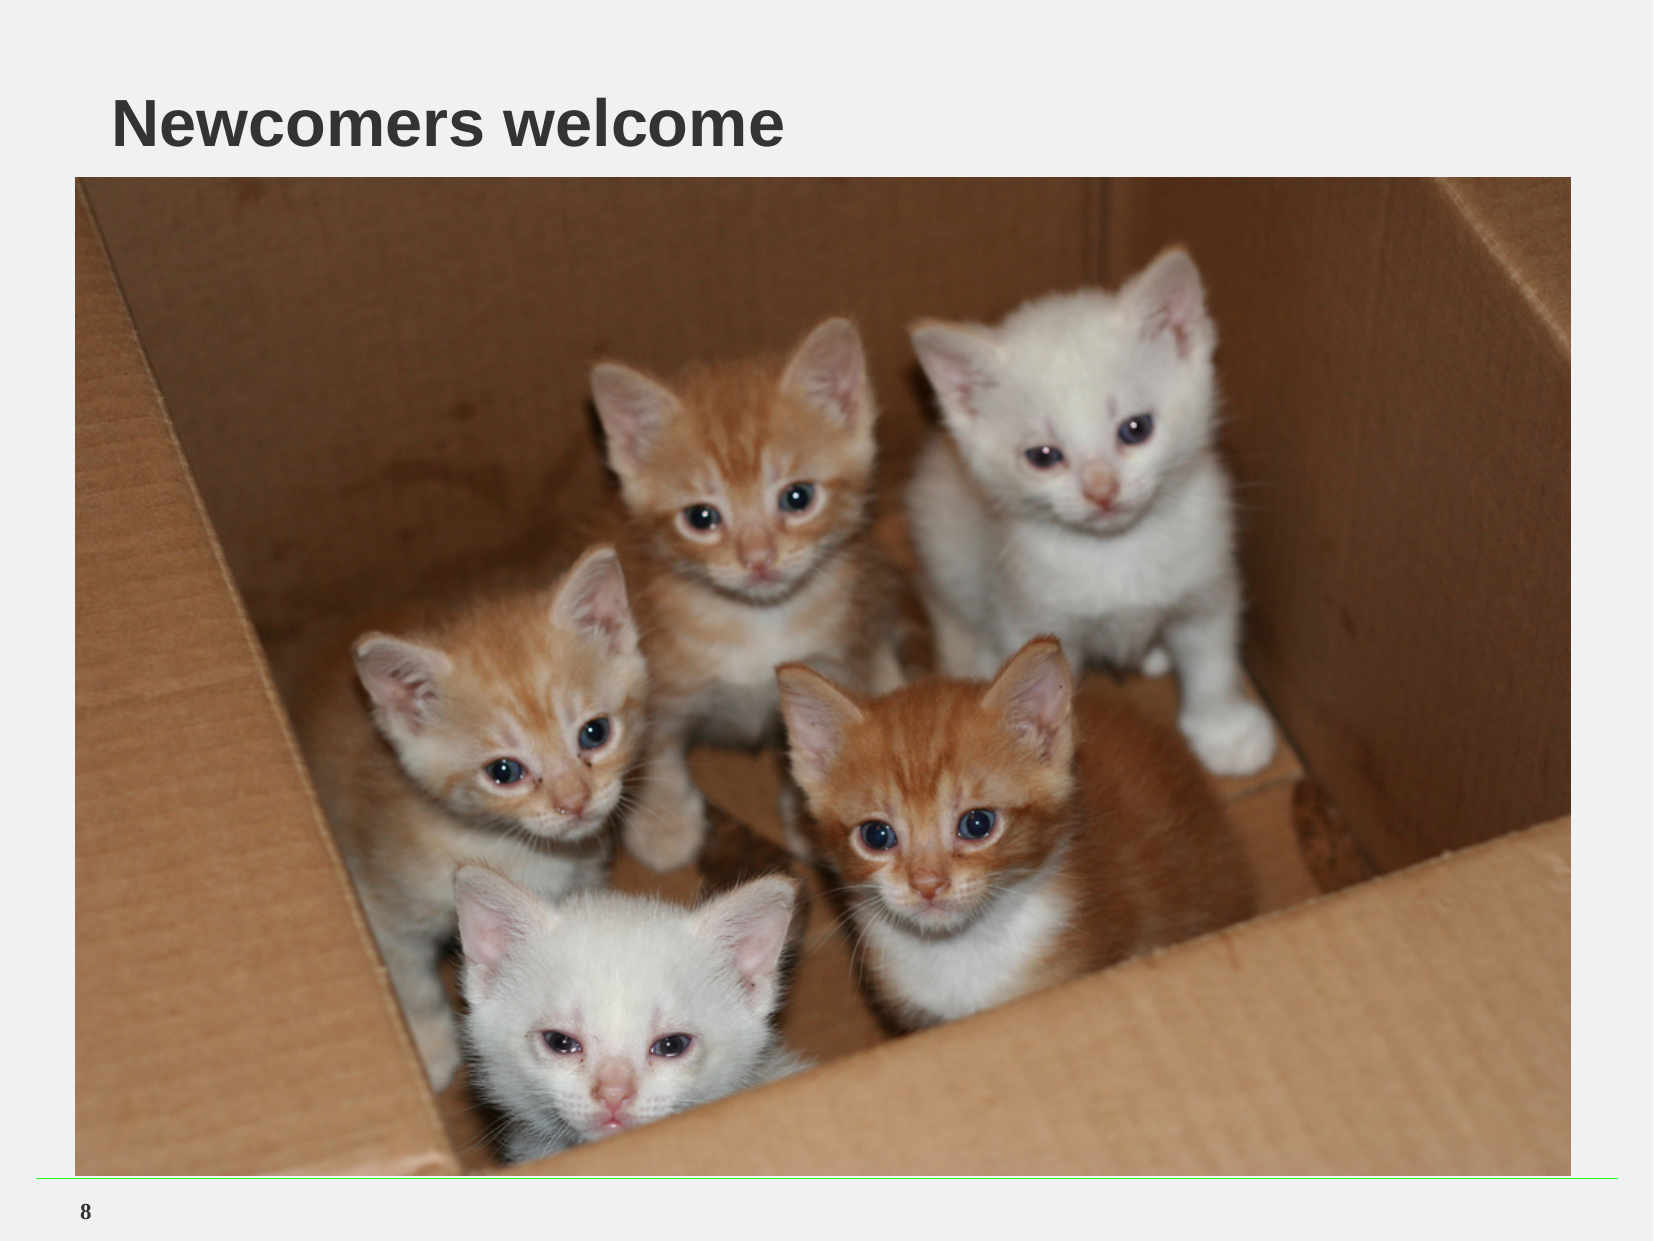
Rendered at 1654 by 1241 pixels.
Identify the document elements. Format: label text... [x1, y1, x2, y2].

title Newcomers welcome [82, 49, 1571, 177]
picture [0, 0, 1654, 1241]
